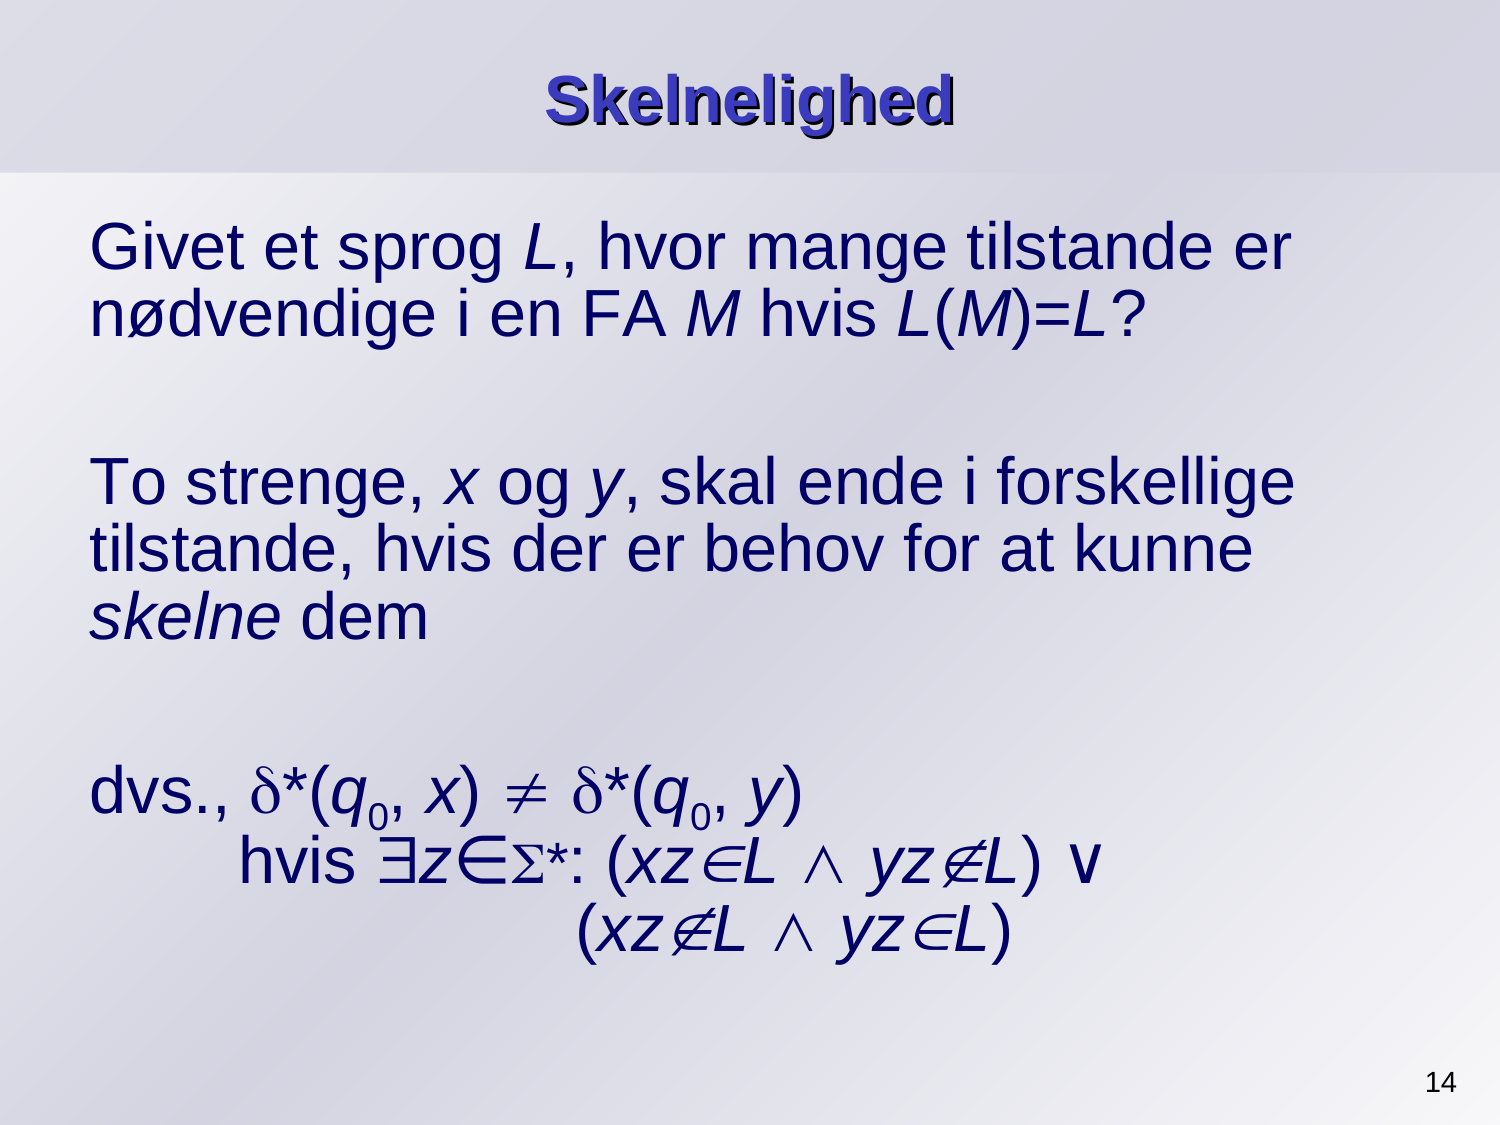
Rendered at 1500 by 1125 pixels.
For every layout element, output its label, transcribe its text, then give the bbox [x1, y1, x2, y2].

title Skelnelighed [75, 24, 1426, 173]
list Givet et sprog L, hvor mange tilstande er nødvendige i en FA M hvis L(M)=L? To strenge, x og y, skal ende i forskellige tilstande, hvis der er behov for at kunne skelne dem dvs., δ*(q0, x) ≠ δ*(q0, y) hvis ∃z∈Σ*: (xz∈L ∧ yz∉L) ∨ (xz∉L ∧ yz∈L) [74, 208, 1459, 1083]
